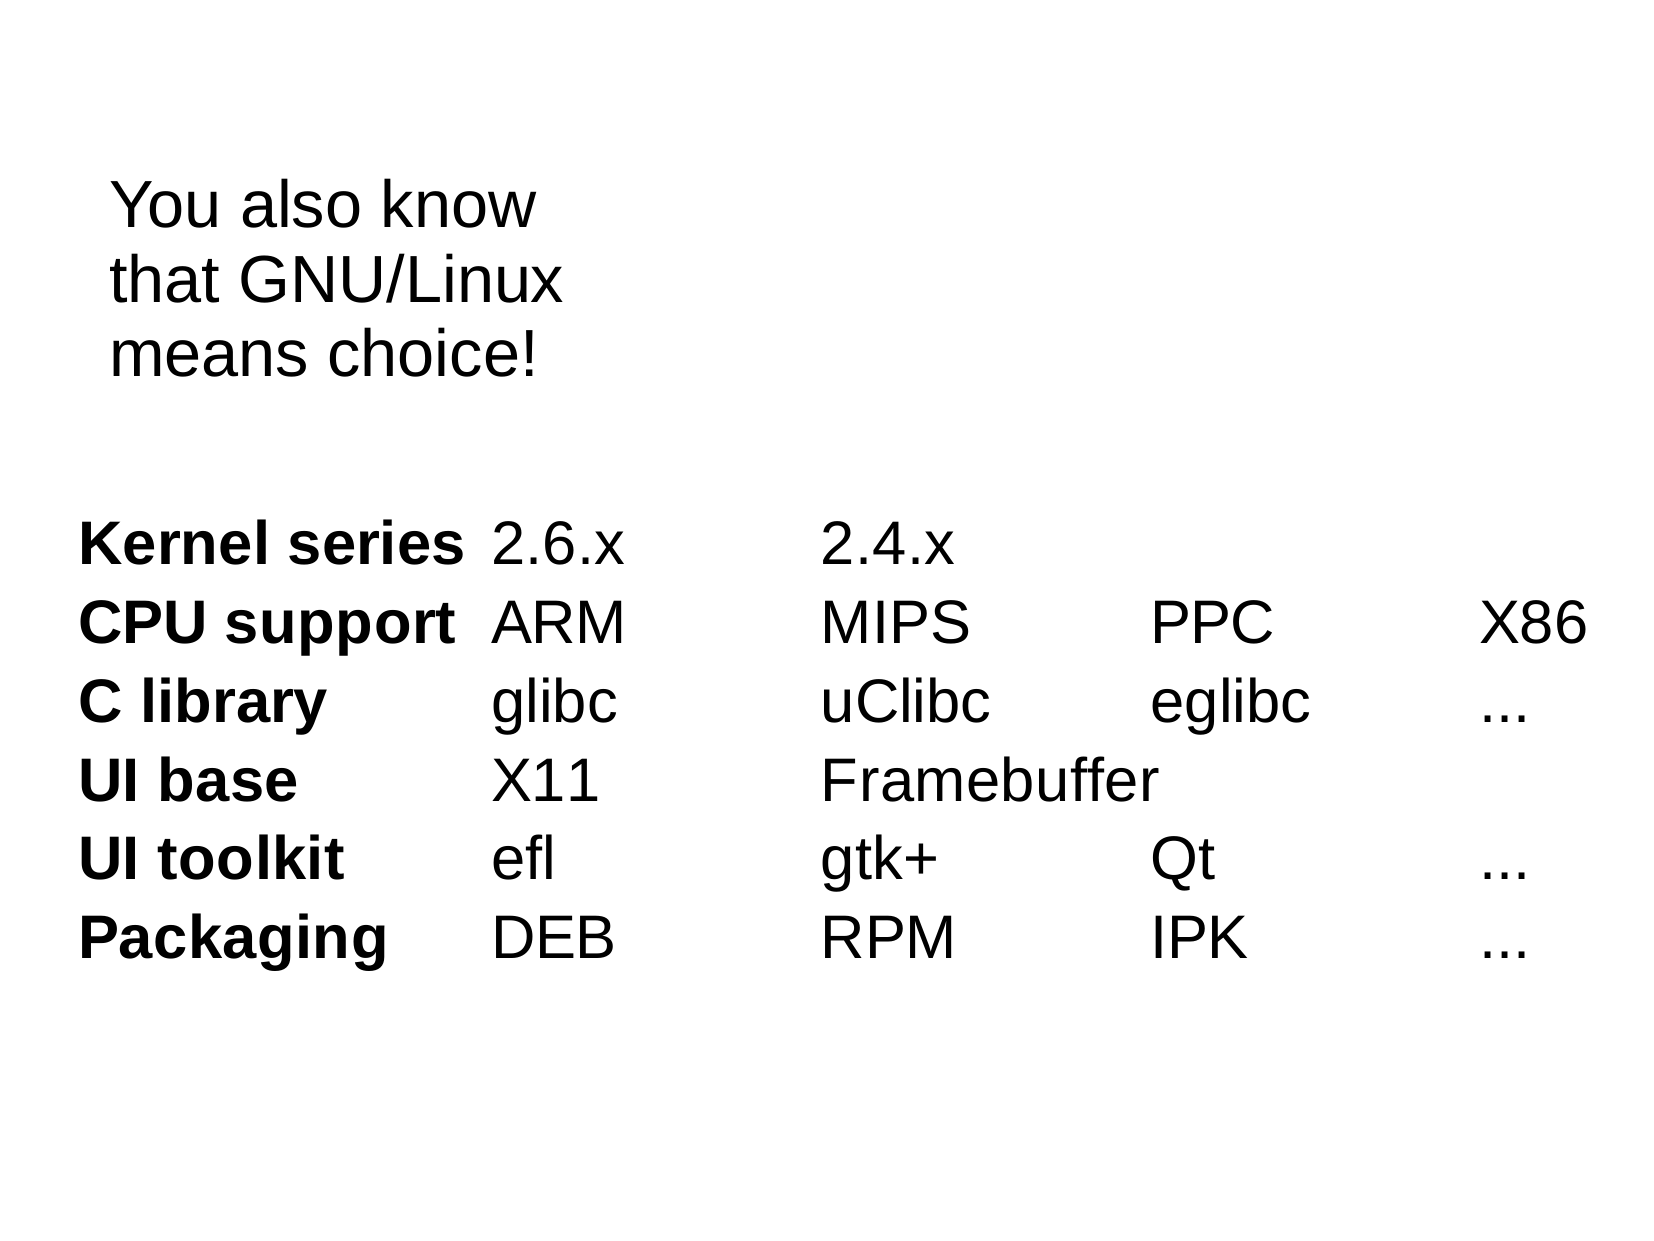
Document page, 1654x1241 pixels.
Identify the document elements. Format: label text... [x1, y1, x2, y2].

text_box You also know that GNU/Linux means choice! [94, 159, 580, 424]
chart [76, 507, 1654, 1064]
